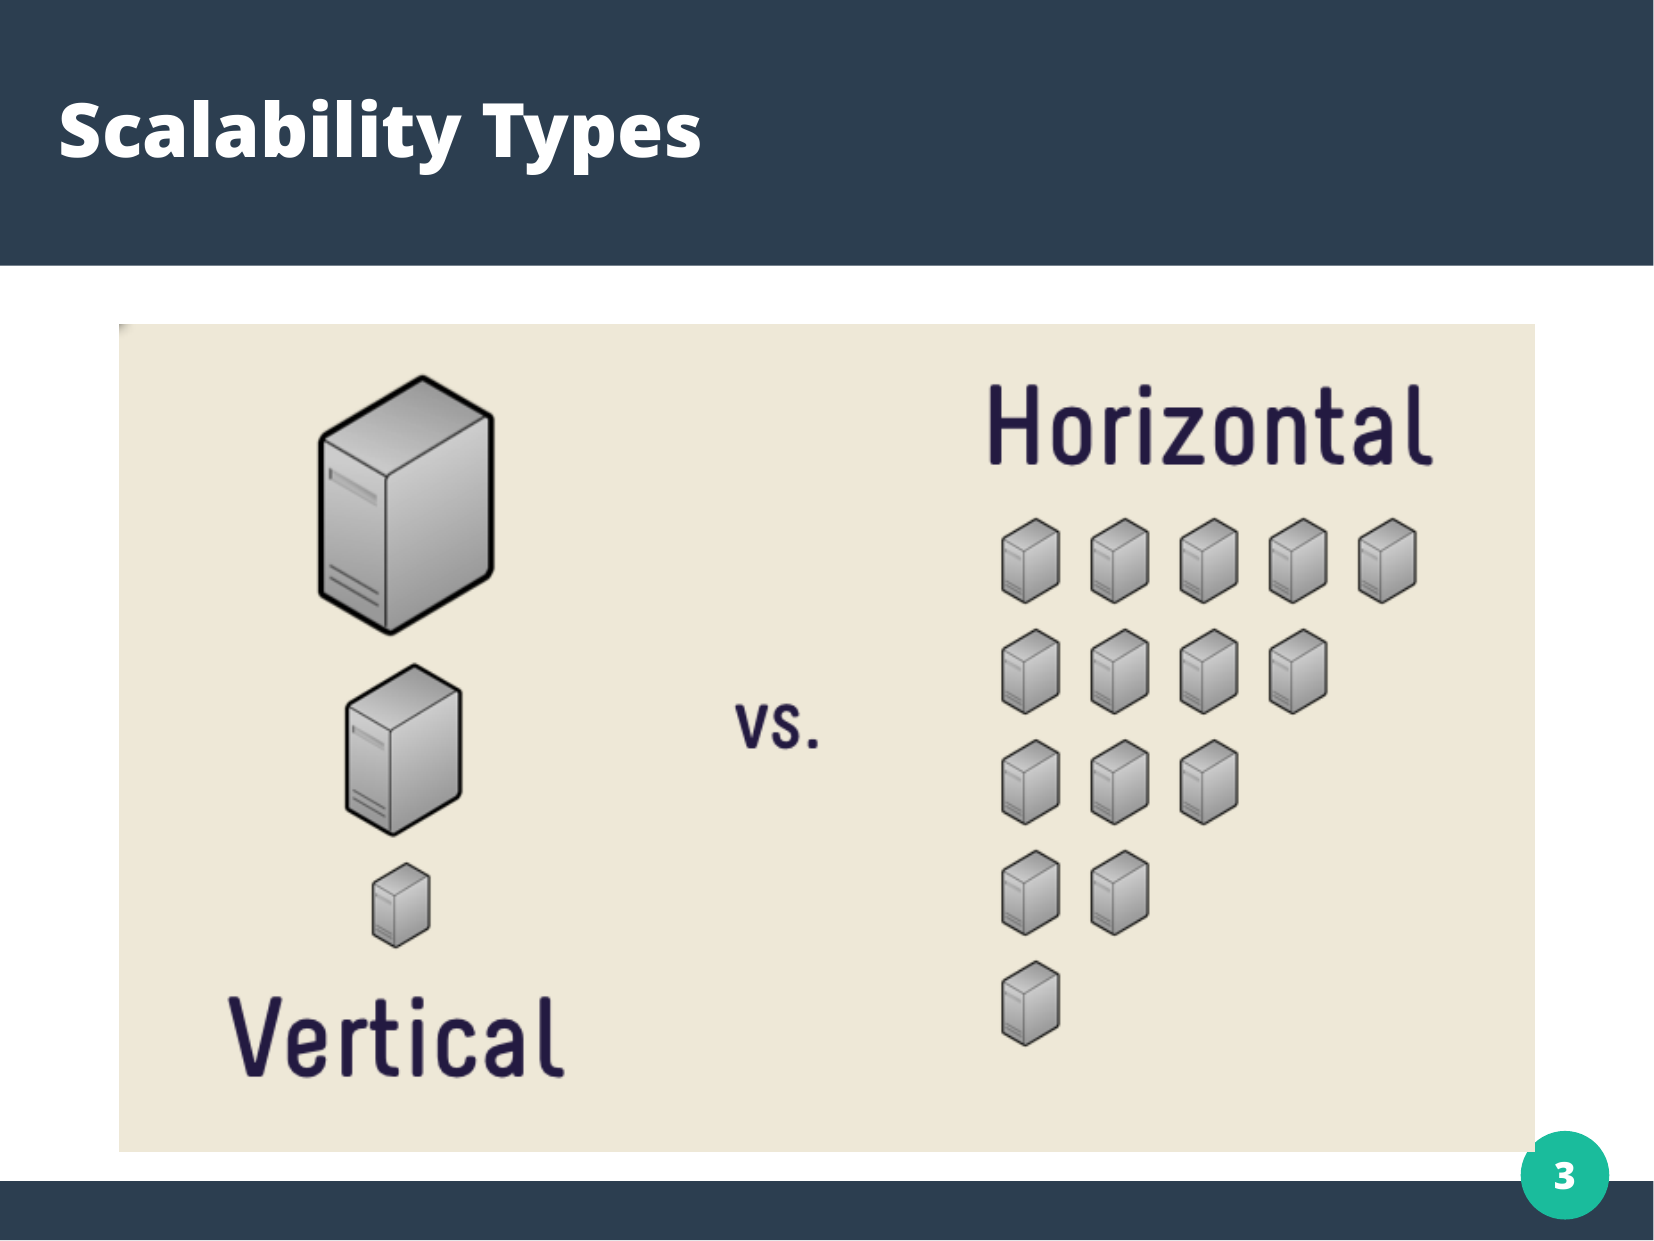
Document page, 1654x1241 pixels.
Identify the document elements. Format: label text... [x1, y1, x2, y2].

picture [119, 324, 1535, 1152]
title Scalability Types [59, 49, 1595, 207]
